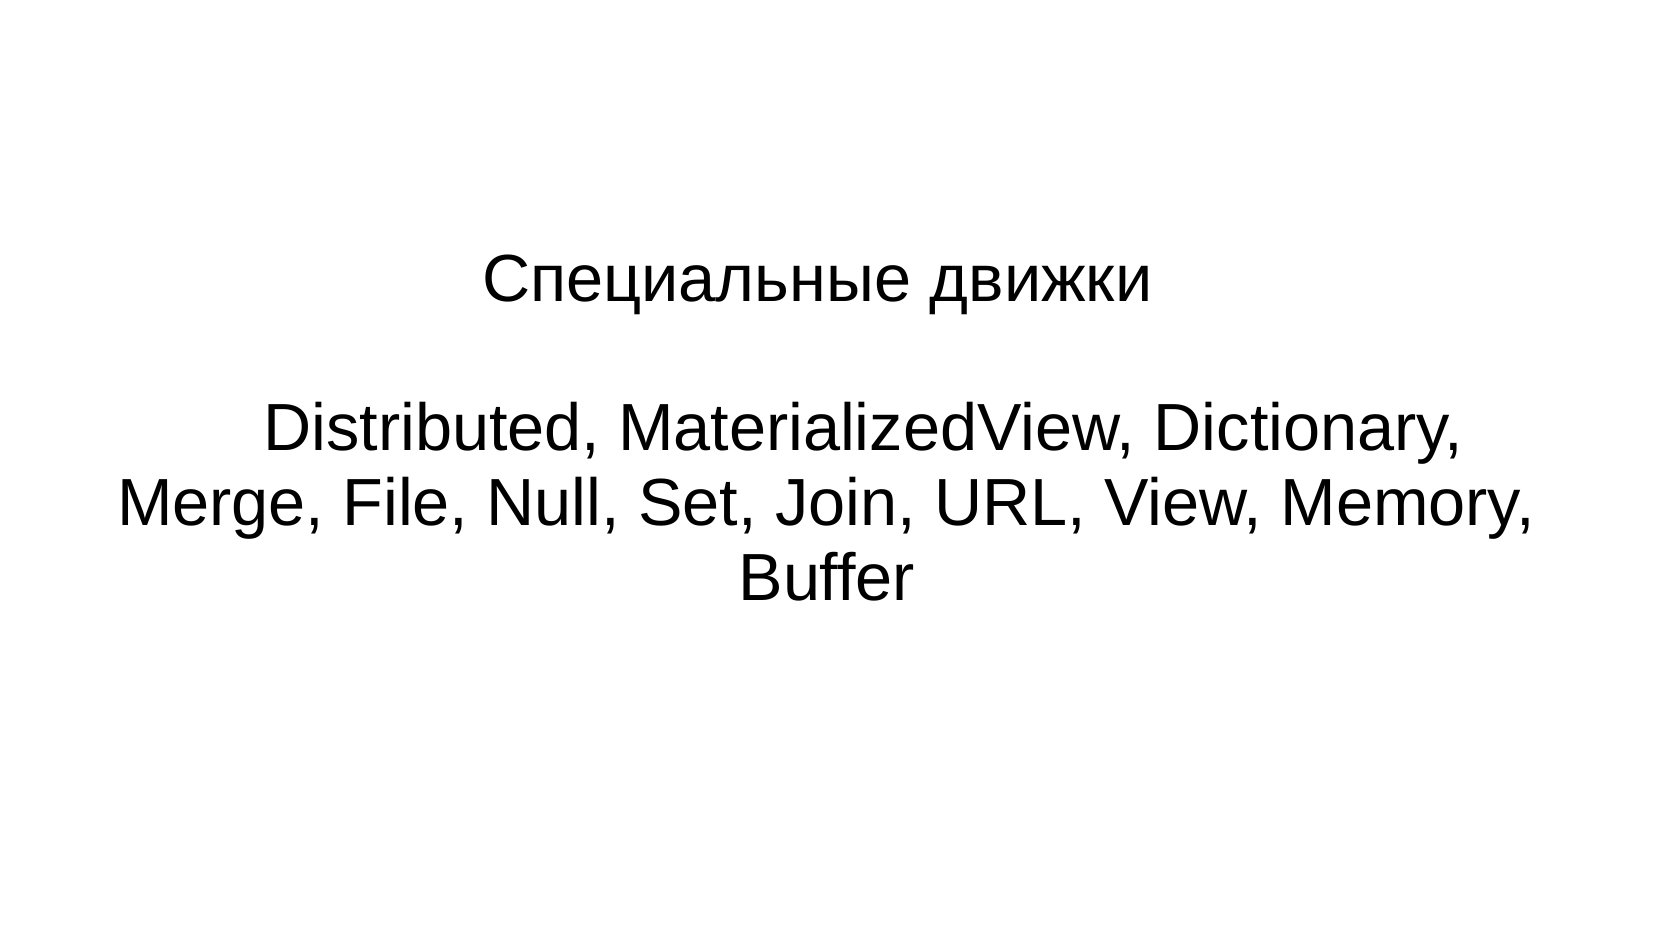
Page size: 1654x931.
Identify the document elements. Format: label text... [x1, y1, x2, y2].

subtitle Специальные движки Distributed, MaterializedView, Dictionary, Merge, File, Null, Set, Join, URL, View, Memory, Buffer [82, 90, 1571, 841]
